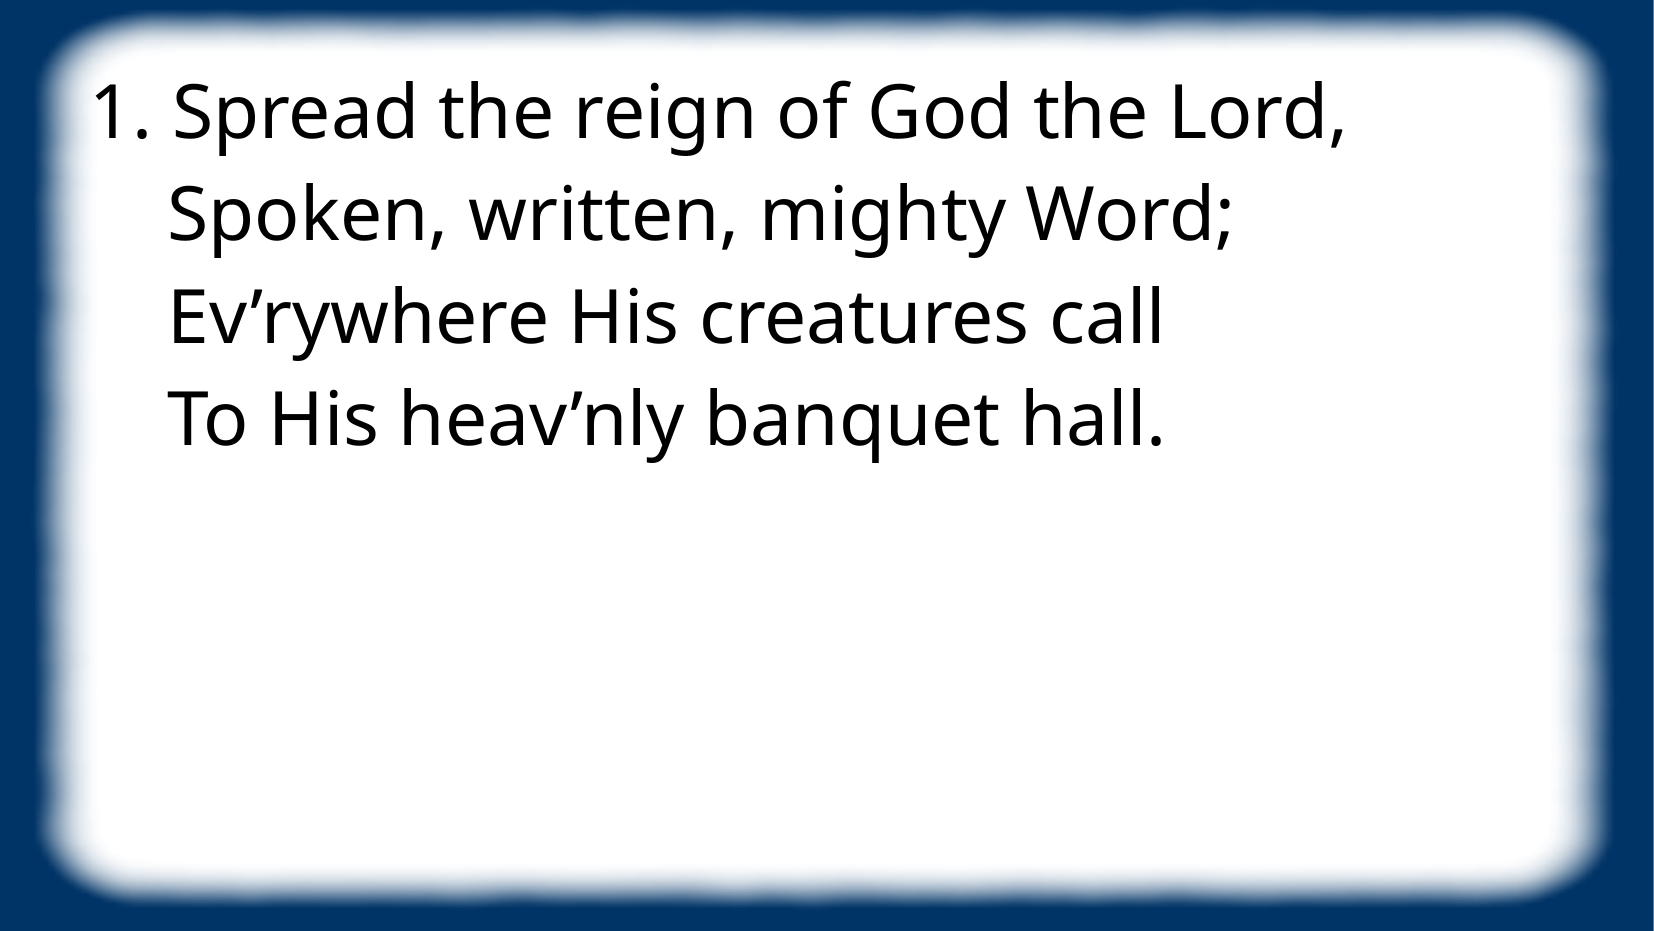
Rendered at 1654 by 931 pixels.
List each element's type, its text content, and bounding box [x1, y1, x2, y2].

text_box 1. Spread the reign of God the Lord, Spoken, written, mighty Word; Ev’rywhere His creatures call To His heav’nly banquet hall. [75, 50, 1591, 466]
picture [0, 0, 1654, 931]
